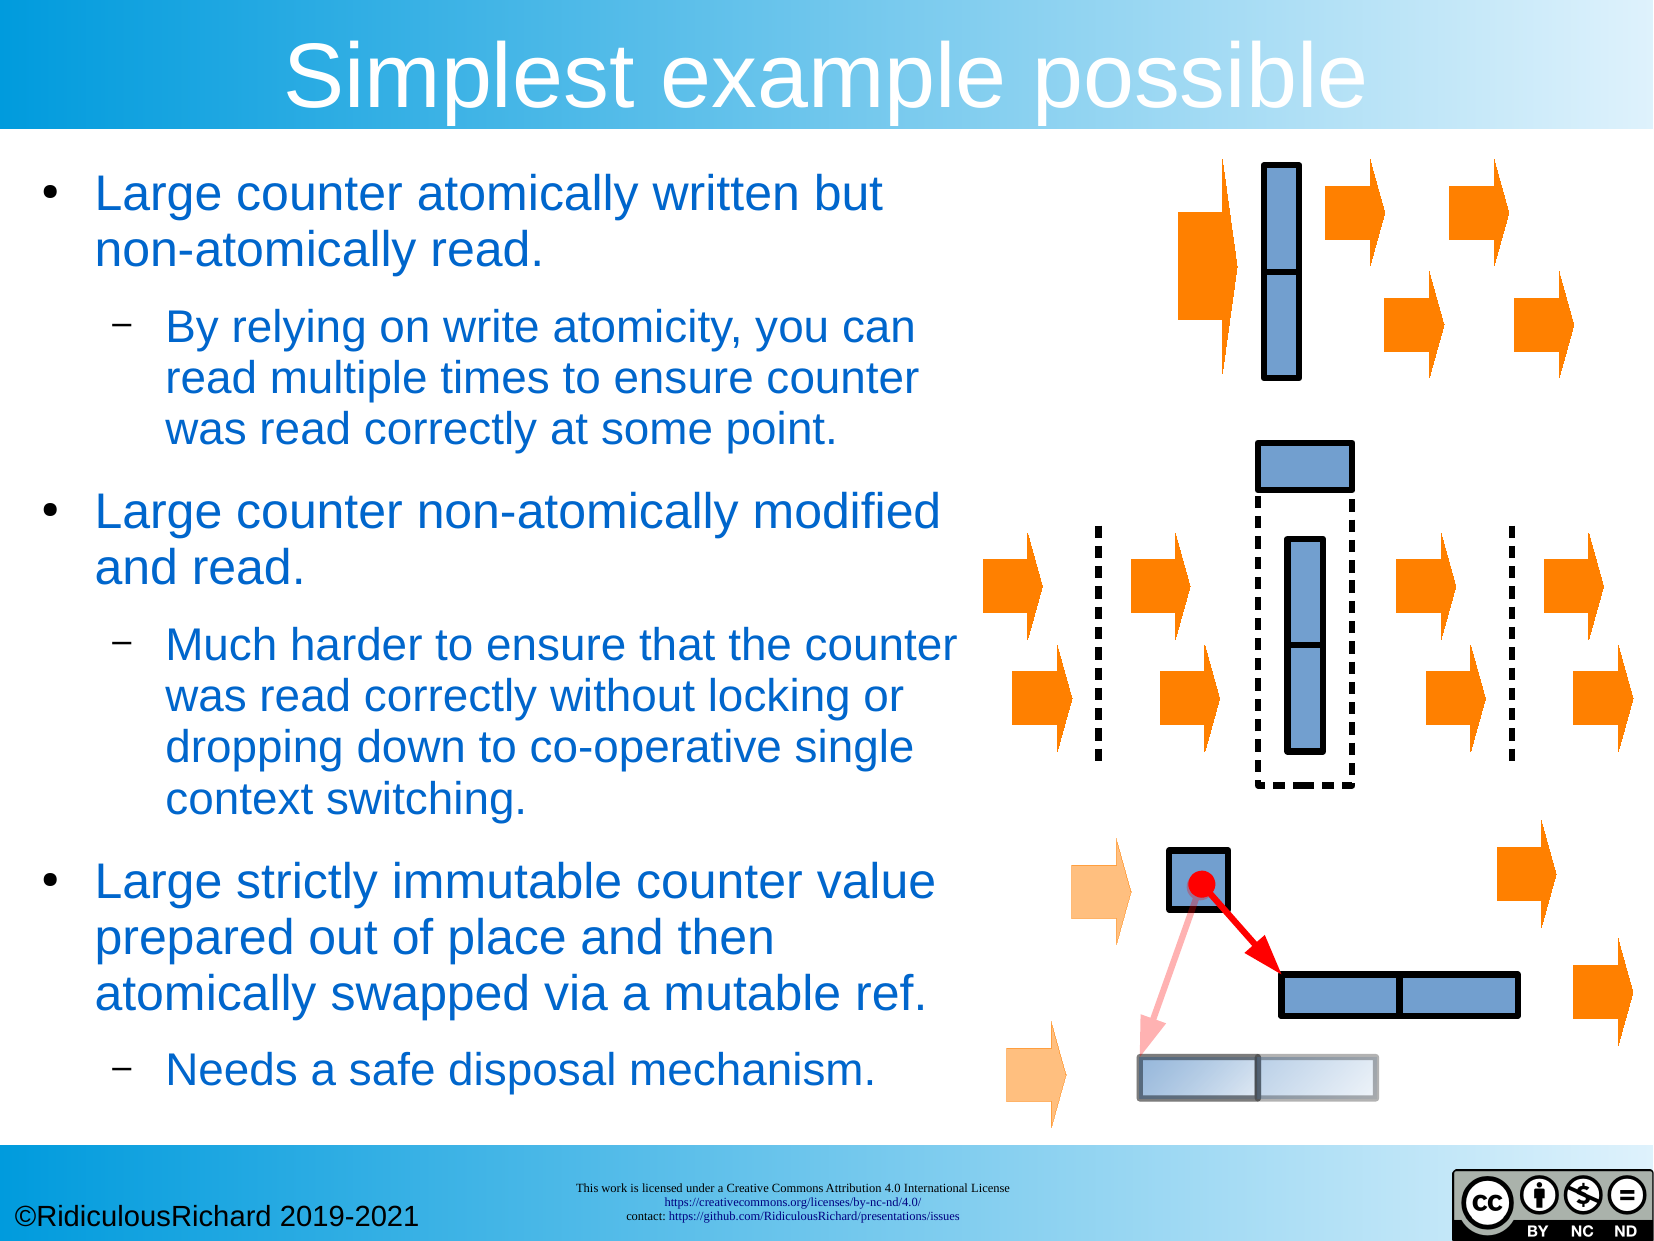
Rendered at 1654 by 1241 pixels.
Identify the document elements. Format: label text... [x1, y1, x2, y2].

text_box [1287, 538, 1323, 752]
text_box [1514, 271, 1574, 378]
text_box [1012, 645, 1073, 752]
text_box [1497, 820, 1557, 928]
text_box [1139, 1057, 1376, 1099]
picture [1452, 1169, 1654, 1241]
picture [138, 1146, 142, 1241]
text_box [1573, 645, 1634, 752]
title Simplest example possible [82, 23, 1571, 129]
text_box [1178, 159, 1238, 374]
text_box [1071, 838, 1132, 945]
text_box [1325, 159, 1385, 266]
text_box [1396, 533, 1456, 640]
text_box [1006, 1021, 1067, 1128]
text_box [1160, 645, 1220, 752]
list Large counter atomically written but non-atomically read. By relying on write atomicity, you can read multiple times to ensure counter was read correctly at some point. Large counter non-atomically modified and read. Much harder to ensure that the counter was read correctly without locking or dropping down to co-operative single context switching. Large strictly immutable counter value prepared out of place and then atomically swapped via a mutable ref. Needs a safe disposal mechanism. [23, 165, 993, 1123]
text_box [1426, 645, 1486, 752]
text_box [1281, 974, 1518, 1016]
text_box [1449, 159, 1509, 266]
text_box [1257, 442, 1353, 491]
text_box [1131, 533, 1191, 640]
text_box [1169, 850, 1229, 910]
text_box [1196, 898, 1219, 910]
text_box [1384, 271, 1445, 378]
text_box [1544, 533, 1604, 640]
text_box [1573, 938, 1633, 1046]
text_box [1263, 165, 1300, 378]
text_box [983, 533, 1043, 640]
